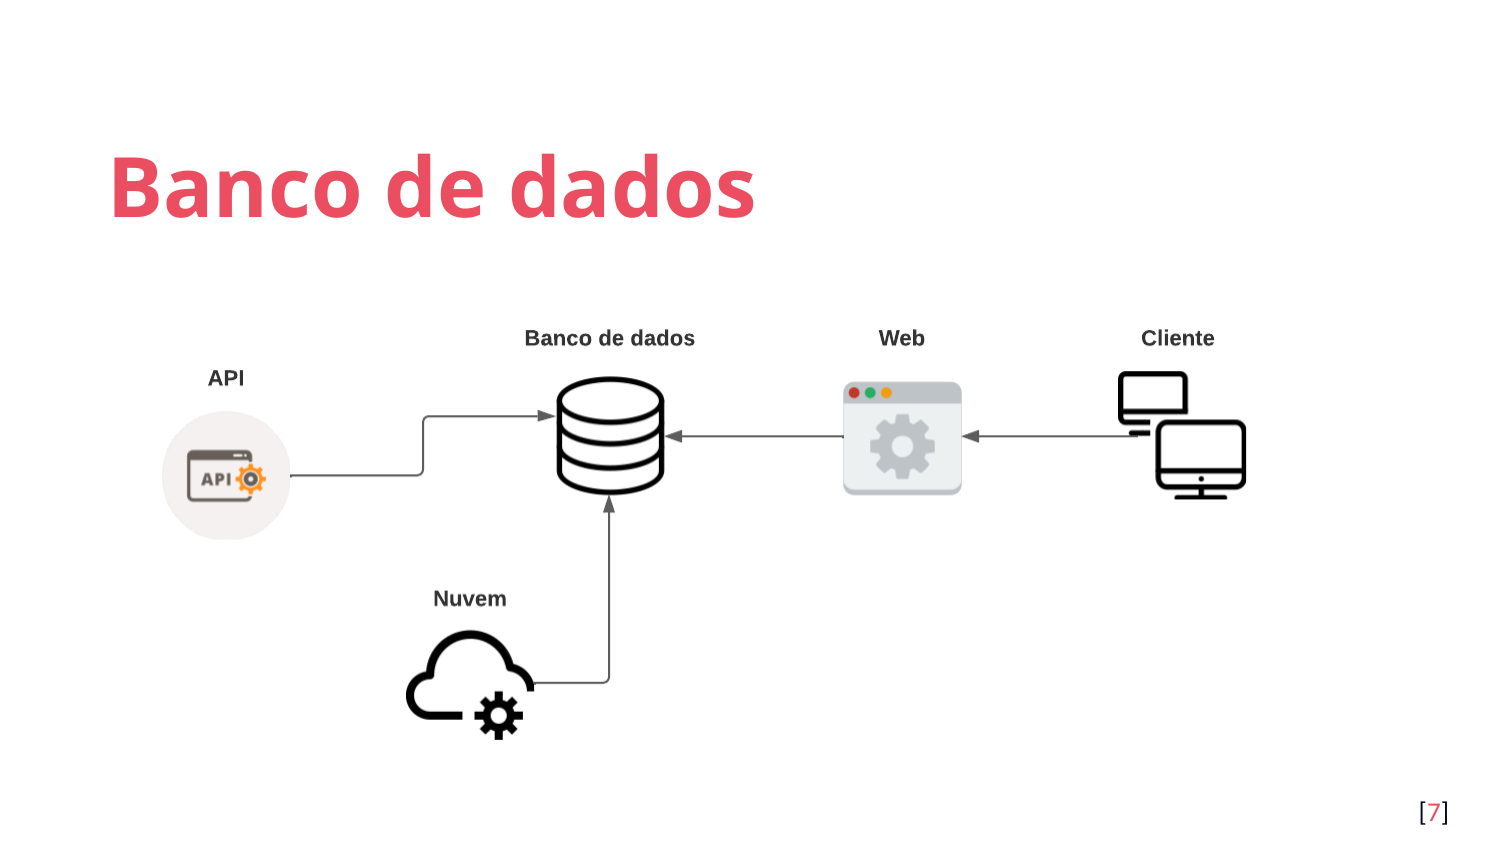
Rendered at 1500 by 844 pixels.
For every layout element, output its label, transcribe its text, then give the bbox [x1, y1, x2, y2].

slide_number [‹#›] [1403, 779, 1494, 844]
text_box Banco de dados [92, 104, 1408, 243]
picture [24, 267, 1379, 791]
